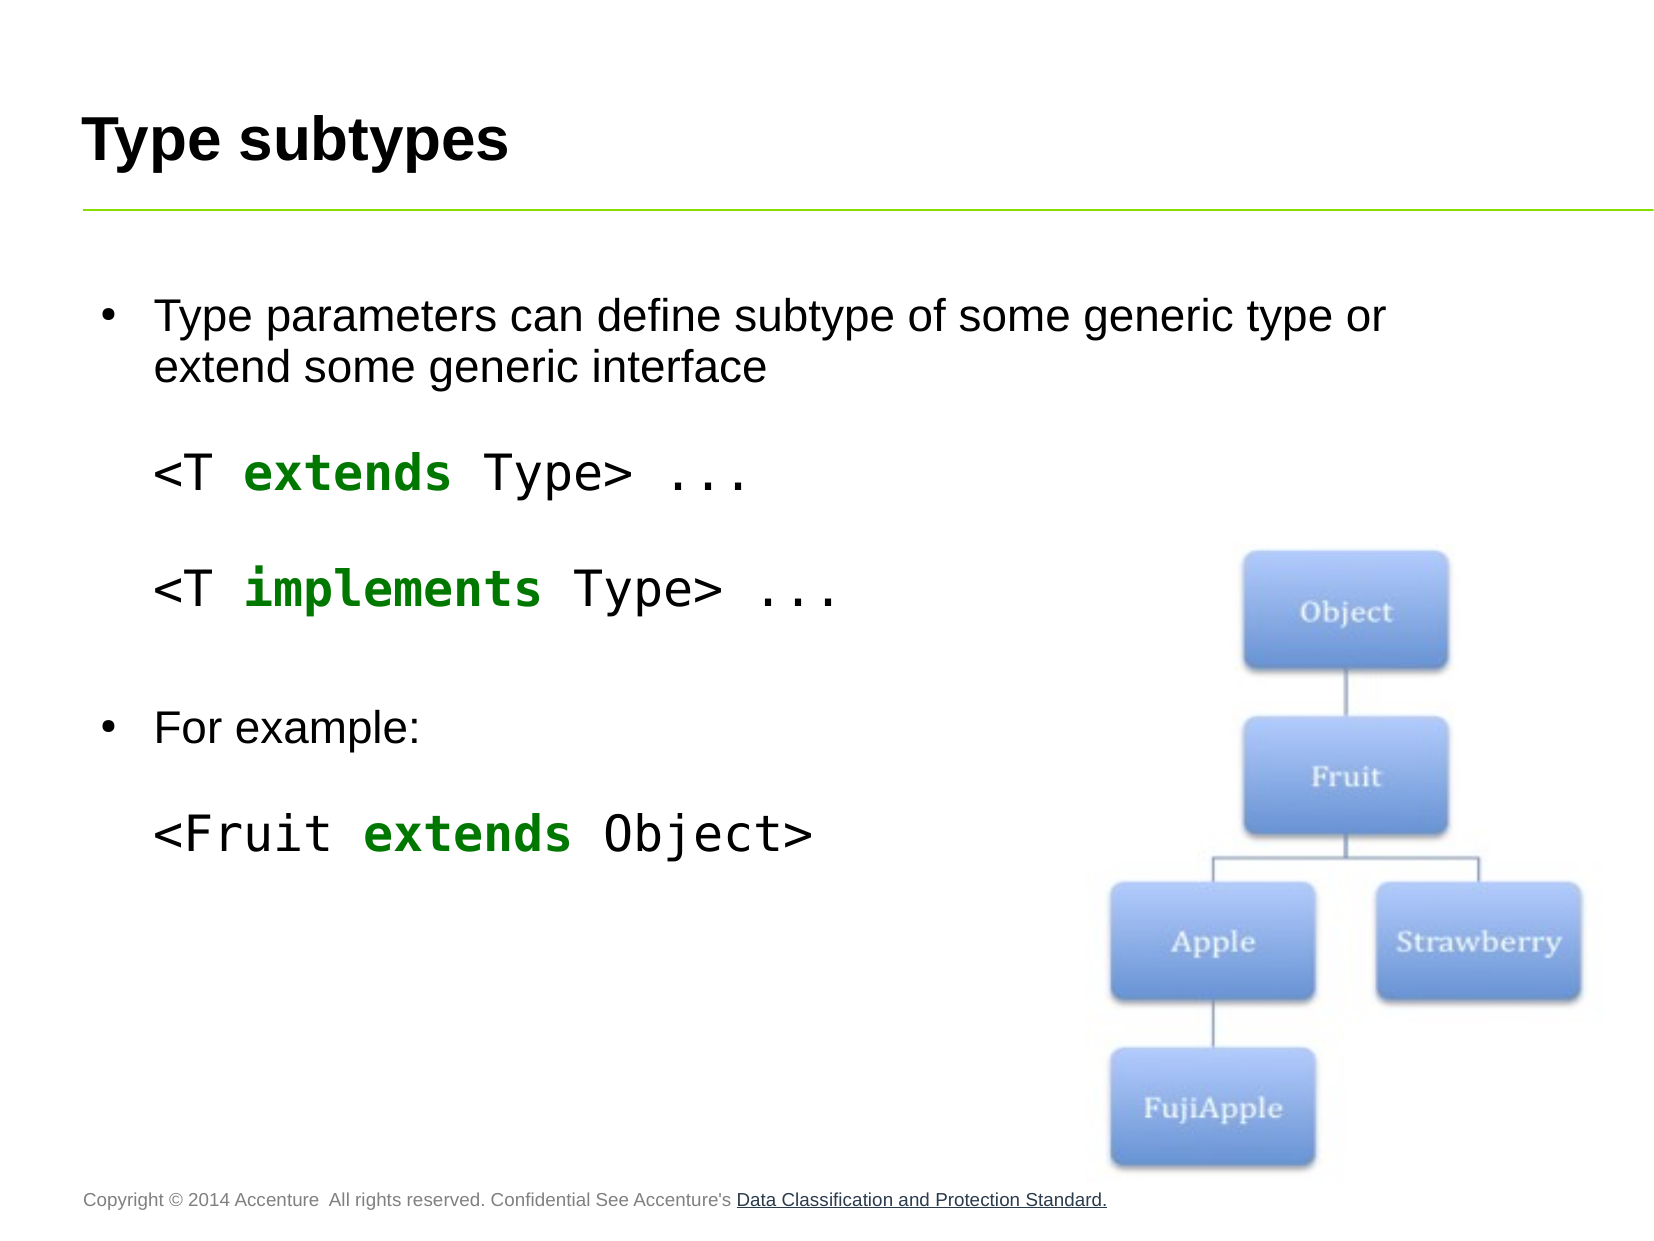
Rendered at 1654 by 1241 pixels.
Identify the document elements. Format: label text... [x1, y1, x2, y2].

picture [1086, 543, 1607, 1182]
title Type subtypes [81, 68, 1654, 211]
list Type parameters can define subtype of some generic type or extend some generic interface <T extends Type> ... <T implements Type> ... For example: <Fruit extends Object> [82, 290, 1538, 1010]
